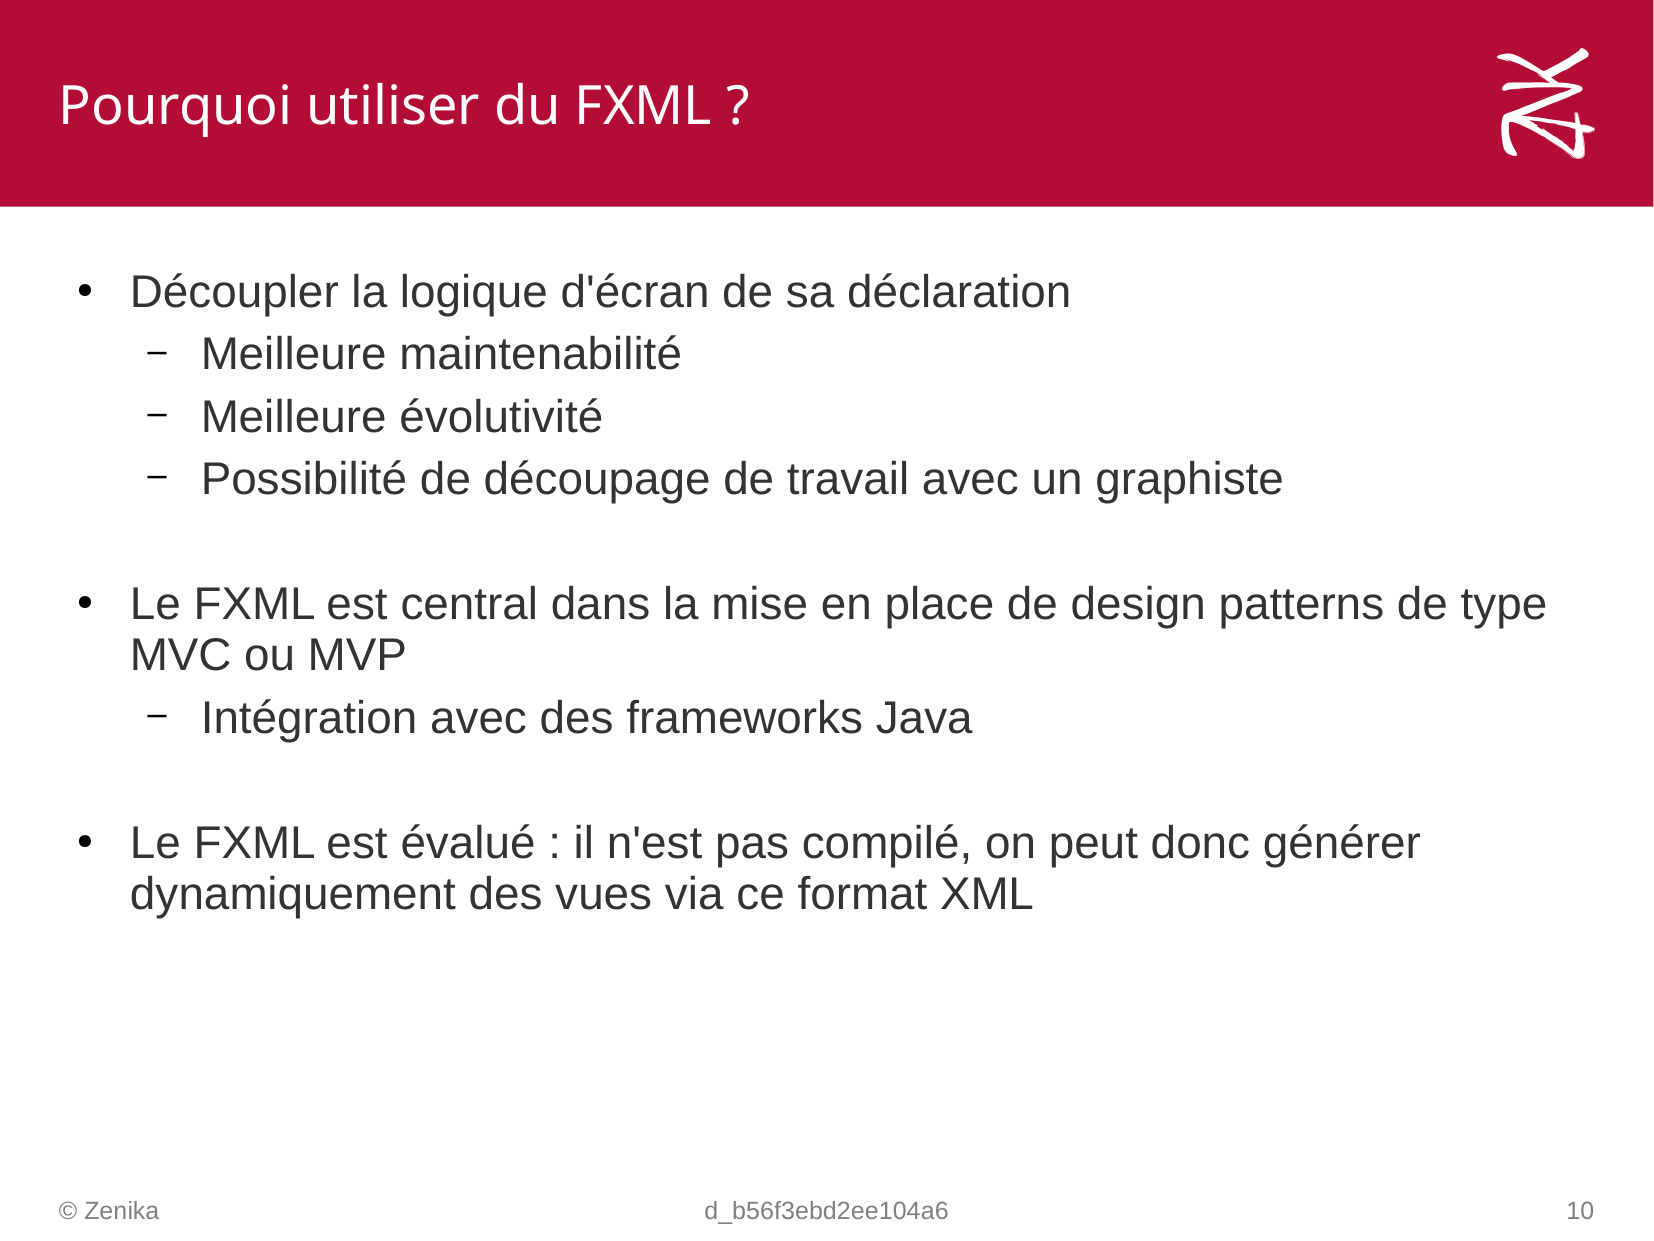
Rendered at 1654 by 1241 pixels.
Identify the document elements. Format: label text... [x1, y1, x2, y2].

title Pourquoi utiliser du FXML ? [59, 29, 1595, 178]
list Découpler la logique d'écran de sa déclaration Meilleure maintenabilité Meilleure évolutivité Possibilité de découpage de travail avec un graphiste Le FXML est central dans la mise en place de design patterns de type MVC ou MVP Intégration avec des frameworks Java Le FXML est évalué : il n'est pas compilé, on peut donc générer dynamiquement des vues via ce format XML [59, 265, 1595, 986]
